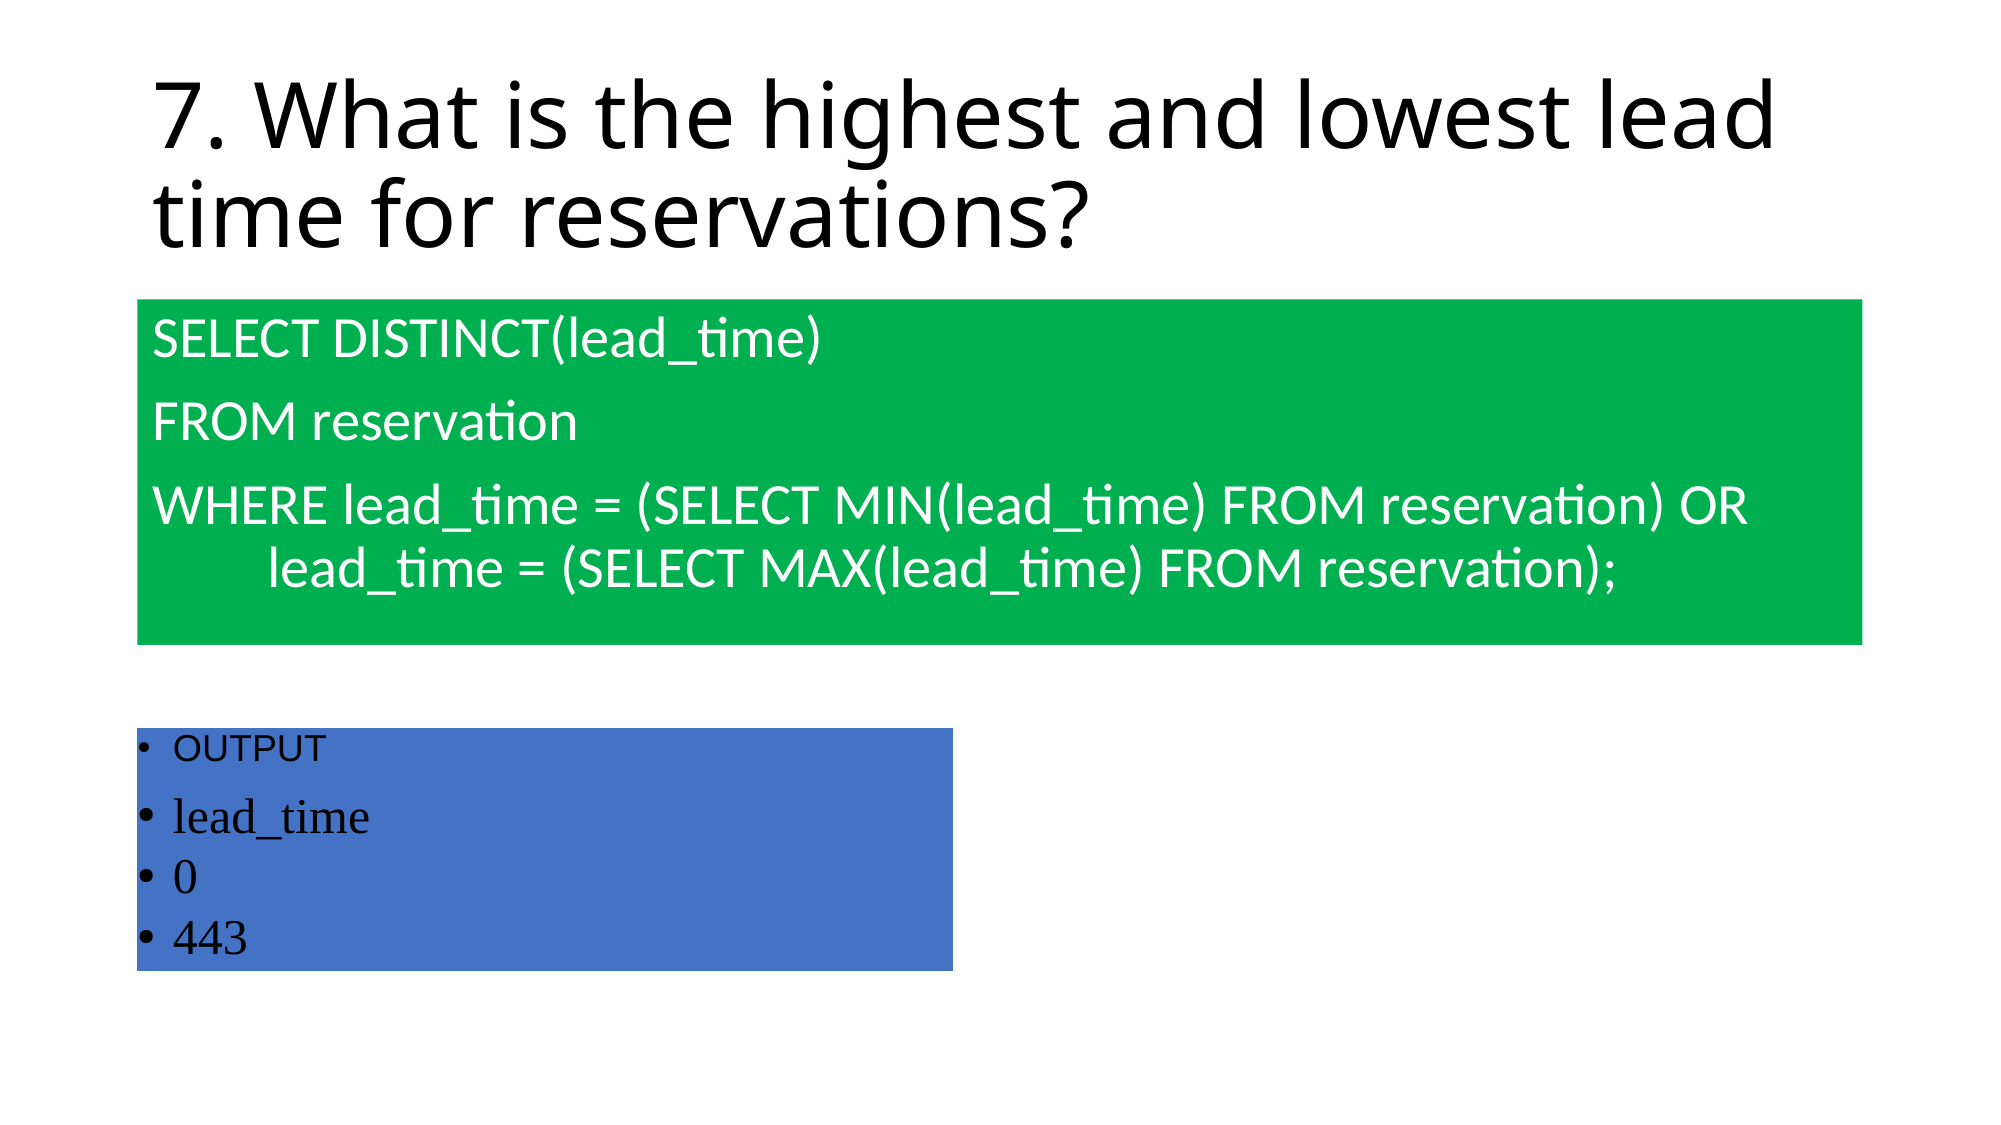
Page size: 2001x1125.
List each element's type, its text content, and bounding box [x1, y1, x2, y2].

title 7. What is the highest and lowest lead time for reservations? [137, 59, 1863, 278]
table_cell 443 [137, 910, 953, 971]
table_header OUTPUT [137, 728, 953, 789]
table_cell 0 [137, 850, 953, 910]
table_cell lead_time [137, 789, 953, 850]
list SELECT DISTINCT(lead_time) FROM reservation WHERE lead_time = (SELECT MIN(lead_time) FROM reservation) OR lead_time = (SELECT MAX(lead_time) FROM reservation); [137, 299, 1863, 645]
